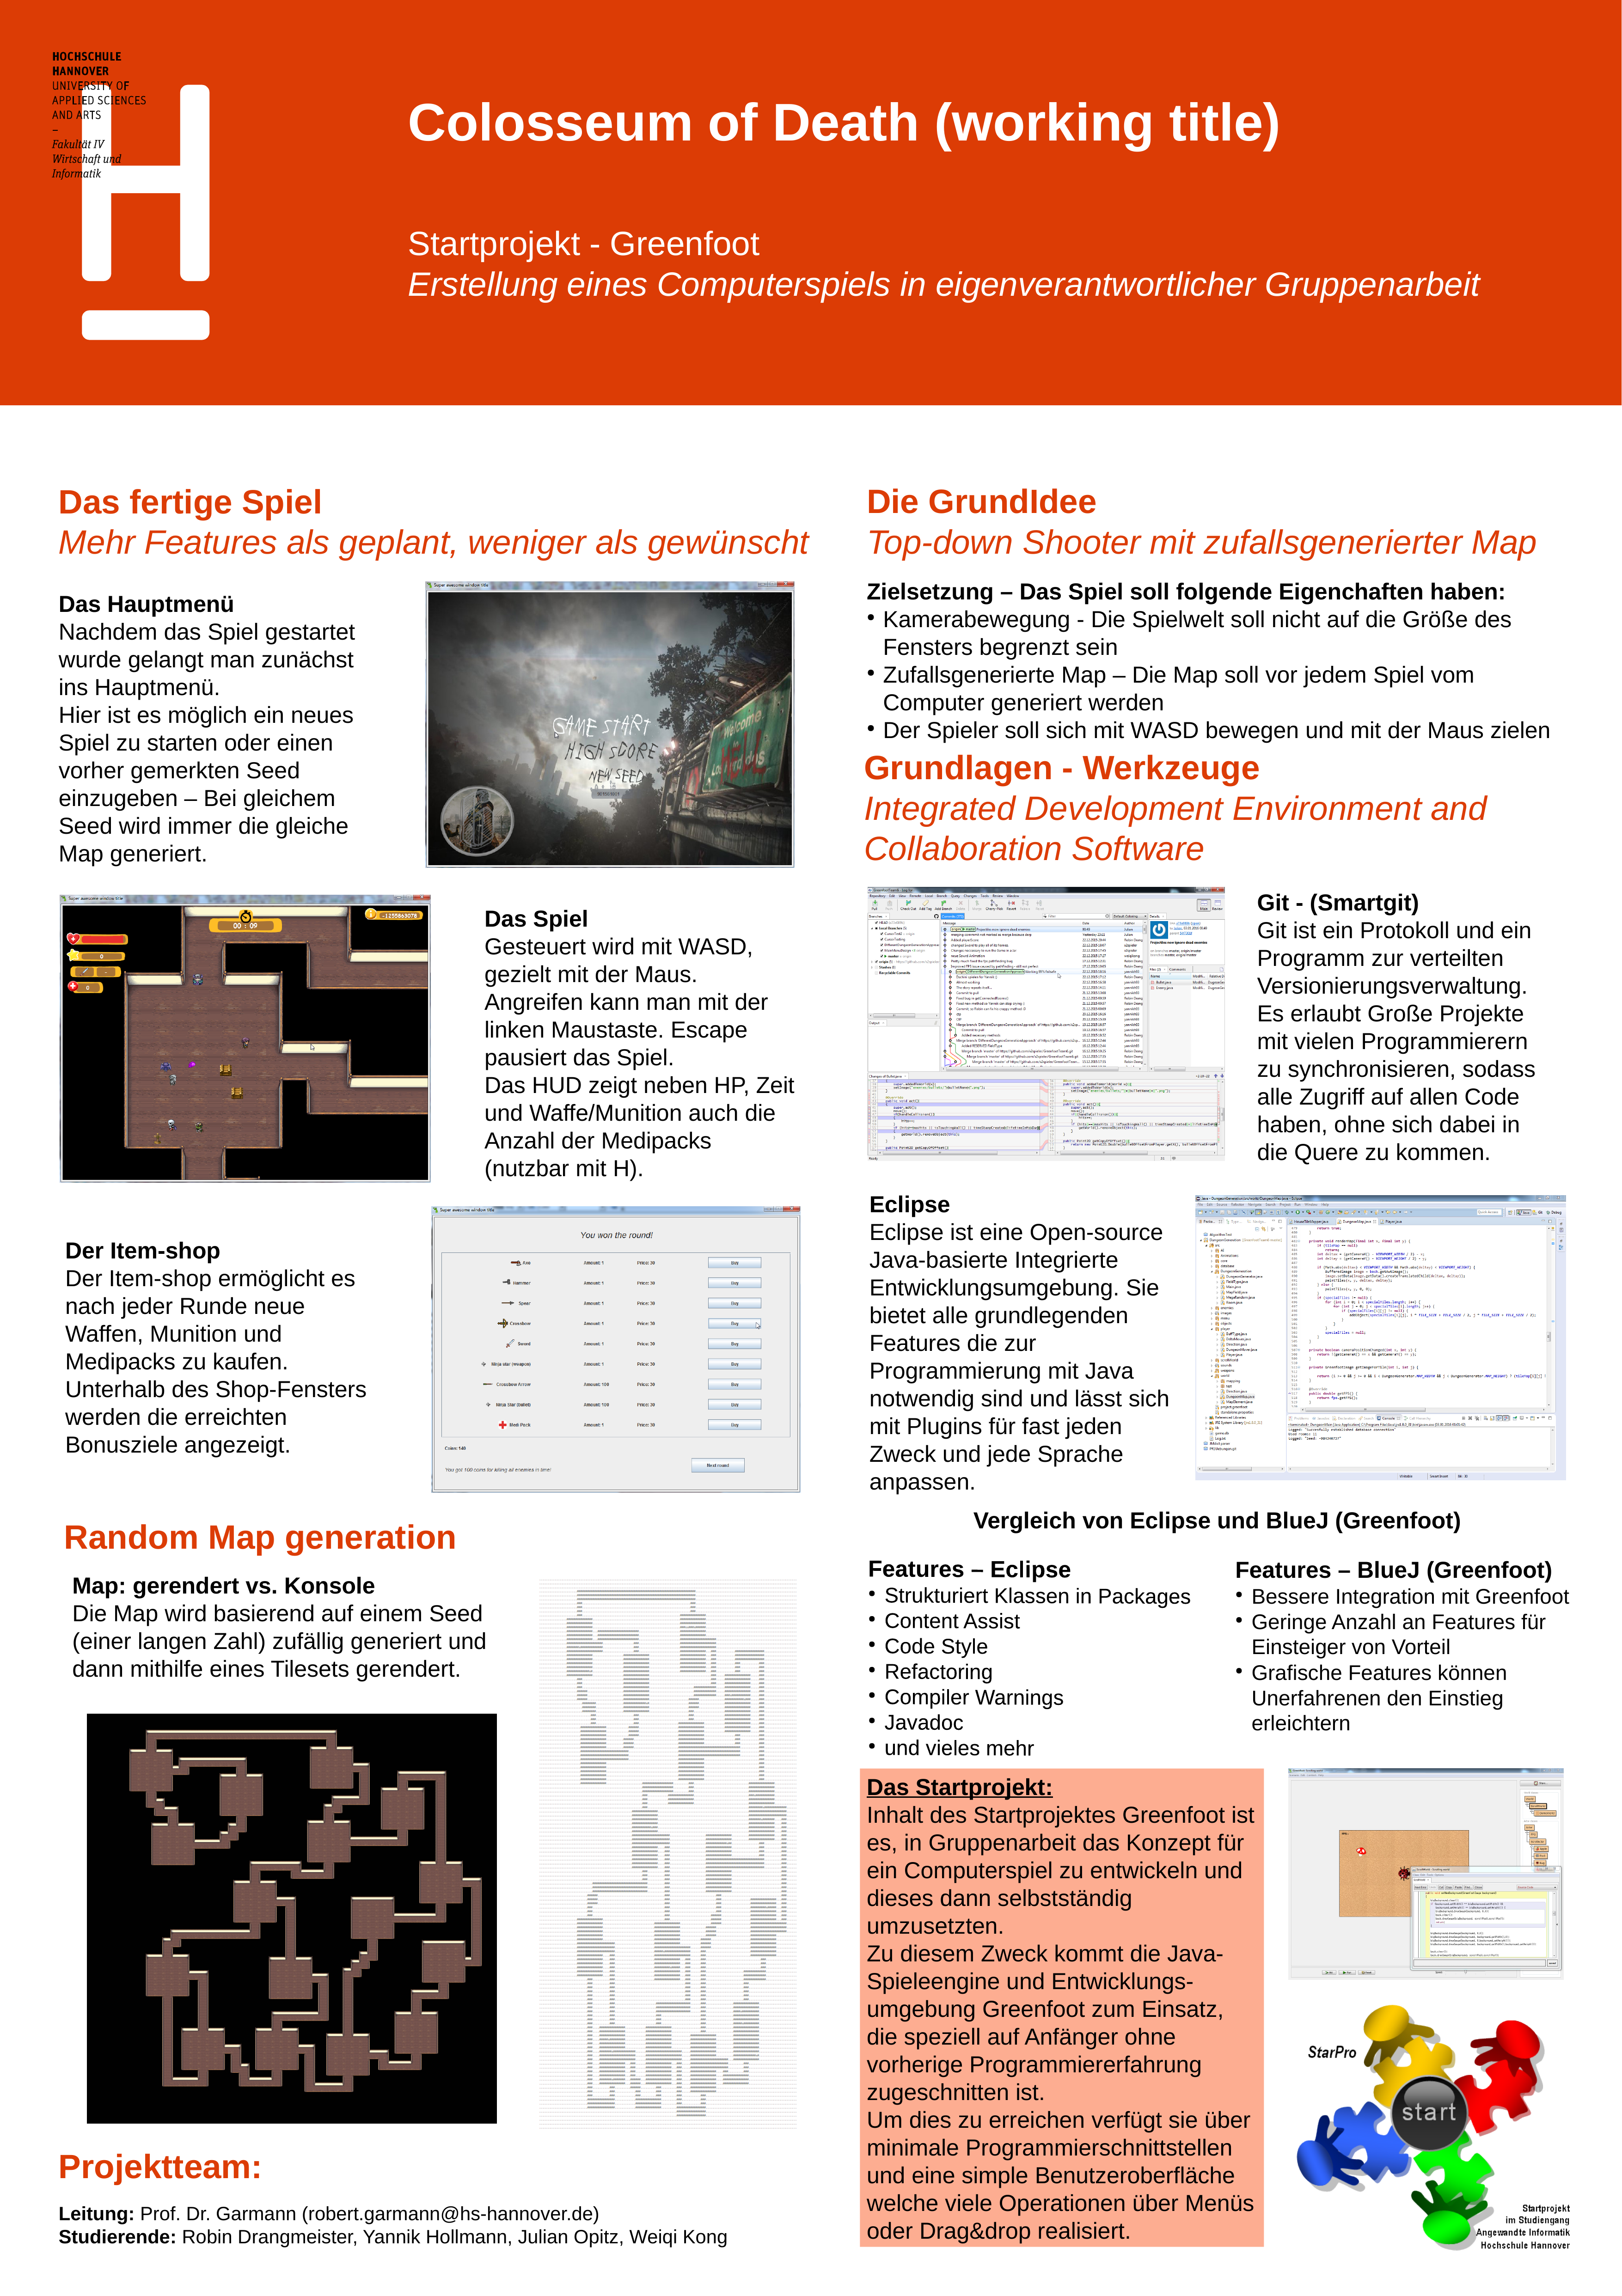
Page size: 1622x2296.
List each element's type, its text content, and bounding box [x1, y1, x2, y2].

text_box Die GrundIdee Top-down Shooter mit zufallsgenerierter Map [860, 476, 1570, 564]
text_box Zielsetzung – Das Spiel soll folgende Eigenchaften haben: Kamerabewegung - Die Spielwelt soll nicht auf die Größe des Fensters begrenzt sein Zufallsgenerierte Map – Die Map soll vor jedem Spiel vom Computer generiert werden Der Spieler soll sich mit WASD bewegen und mit der Maus zielen [860, 573, 1570, 746]
text_box Git - (Smartgit) Git ist ein Protokoll und ein Programm zur verteilten Versionierungsverwaltung. Es erlaubt Große Projekte mit vielen Programmierern zu synchronisieren, sodass alle Zugriff auf allen Code haben, ohne sich dabei in die Quere zu kommen. [1250, 884, 1551, 1168]
picture [868, 887, 1225, 1161]
text_box Leitung: Prof. Dr. Garmann (robert.garmann@hs-hannover.de) Studierende: Robin Drangmeister, Yannik Hollmann, Julian Opitz, Weiqi Kong [52, 2198, 762, 2251]
text_box Startprojekt - Greenfoot Erstellung eines Computerspiels in eigenverantwortlicher Gruppenarbeit [401, 218, 1537, 306]
picture [538, 1579, 797, 2129]
text_box Das Spiel Gesteuert wird mit WASD, gezielt mit der Maus. Angreifen kann man mit der linken Maustaste. Escape pausiert das Spiel. Das HUD zeigt neben HP, Zeit und Waffe/Munition auch die Anzahl der Medipacks (nutzbar mit H). [477, 900, 803, 1185]
text_box Map: gerendert vs. Konsole Die Map wird basierend auf einem Seed (einer langen Zahl) zufällig generiert und dann mithilfe eines Tilesets gerendert. [65, 1567, 535, 1685]
picture [431, 1206, 801, 1493]
text_box Projektteam: [52, 2141, 762, 2189]
picture [60, 895, 431, 1183]
text_box Das Hauptmenü Nachdem das Spiel gestartet wurde gelangt man zunächst ins Hauptmenü. Hier ist es möglich ein neues Spiel zu starten oder einen vorher gemerkten Seed einzugeben – Bei gleichem Seed wird immer die gleiche Map generiert. [52, 585, 377, 870]
text_box Vergleich von Eclipse und BlueJ (Greenfoot) [863, 1502, 1573, 1537]
picture [1288, 1768, 1564, 1980]
picture [87, 1714, 497, 2124]
text_box [0, 0, 1622, 405]
picture [425, 581, 795, 868]
text_box Colosseum of Death (working title) [401, 84, 1532, 155]
picture [1297, 2005, 1570, 2251]
text_box Der Item-shop Der Item-shop ermöglicht es nach jeder Runde neue Waffen, Munition und Medipacks zu kaufen. Unterhalb des Shop-Fensters werden die erreichten Bonusziele angezeigt. [58, 1232, 384, 1461]
picture [1195, 1195, 1566, 1480]
text_box Das Startprojekt: Inhalt des Startprojektes Greenfoot ist es, in Gruppenarbeit das Konzept für ein Computerspiel zu entwickeln und dieses dann selbstständig umzusetzten. Zu diesem Zweck kommt die Java-Spieleengine und Entwicklungs-umgebung Greenfoot zum Einsatz, die speziell auf Anfänger ohne vorherige Programmiererfahrung zugeschnitten ist. Um dies zu erreichen verfügt sie über minimale Programmierschnittstellen und eine simple Benutzeroberfläche welche viele Operationen über Menüs oder Drag&drop realisiert. [860, 1768, 1264, 2247]
text_box Features – BlueJ (Greenfoot) Bessere Integration mit Greenfoot Geringe Anzahl an Features für Einsteiger von Vorteil Grafische Features können Unerfahrenen den Einstieg erleichtern [1228, 1551, 1594, 1739]
picture [52, 51, 210, 340]
text_box Features – Eclipse Strukturiert Klassen in Packages Content Assist Code Style Refactoring Compiler Warnings Javadoc und vieles mehr [861, 1550, 1222, 1764]
text_box Das fertige Spiel Mehr Features als geplant, weniger als gewünscht [52, 476, 819, 564]
text_box Eclipse Eclipse ist eine Open-source Java-basierte Integrierte Entwicklungsumgebung. Sie bietet alle grundlegenden Features die zur Programmierung mit Java notwendig sind und lässt sich mit Plugins für fast jeden Zweck und jede Sprache anpassen. [863, 1186, 1185, 1498]
text_box Grundlagen - Werkzeuge Integrated Development Environment and Collaboration Software [857, 742, 1567, 871]
text_box Random Map generation [57, 1511, 825, 1559]
